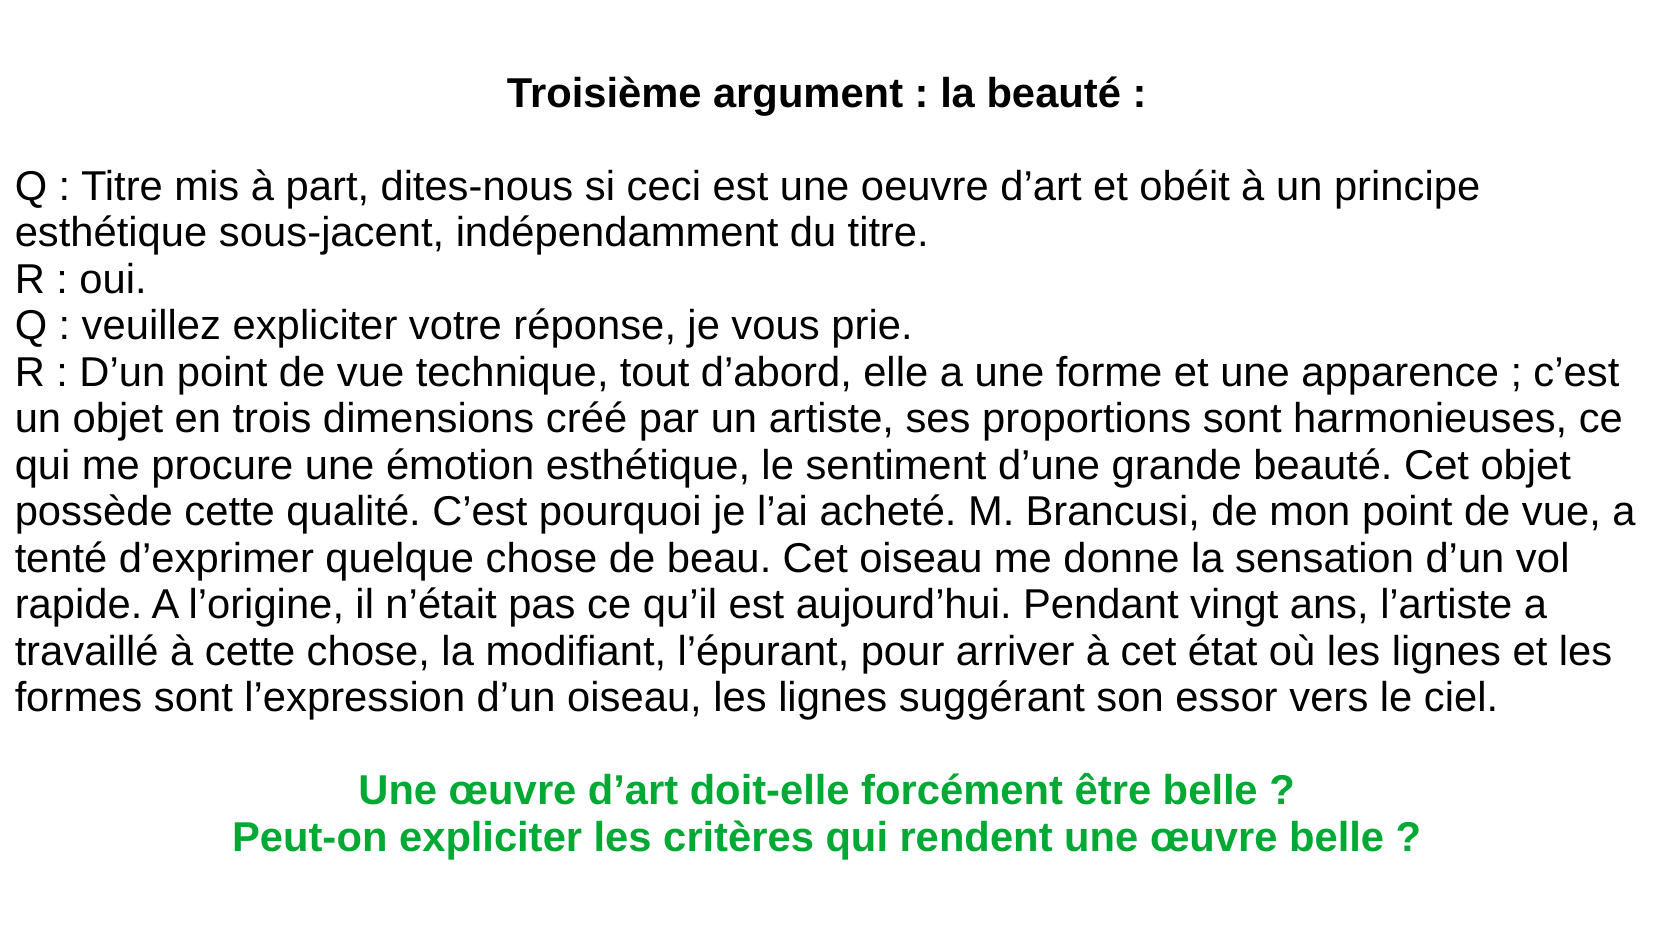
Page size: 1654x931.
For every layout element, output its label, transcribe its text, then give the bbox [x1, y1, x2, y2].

text_box Troisième argument : la beauté : Q : Titre mis à part, dites-nous si ceci est une oeuvre d’art et obéit à un principe esthétique sous-jacent, indépendamment du titre. R : oui. Q : veuillez expliciter votre réponse, je vous prie. R : D’un point de vue technique, tout d’abord, elle a une forme et une apparence ; c’est un objet en trois dimensions créé par un artiste, ses proportions sont harmonieuses, ce qui me procure une émotion esthétique, le sentiment d’une grande beauté. Cet objet possède cette qualité. C’est pourquoi je l’ai acheté. M. Brancusi, de mon point de vue, a tenté d’exprimer quelque chose de beau. Cet oiseau me donne la sensation d’un vol rapide. A l’origine, il n’était pas ce qu’il est aujourd’hui. Pendant vingt ans, l’artiste a travaillé à cette chose, la modifiant, l’épurant, pour arriver à cet état où les lignes et les formes sont l’expression d’un oiseau, les lignes suggérant son essor vers le ciel. Une œuvre d’art doit-elle forcément être belle ? Peut-on expliciter les critères qui rendent une œuvre belle ? [0, 0, 1654, 930]
